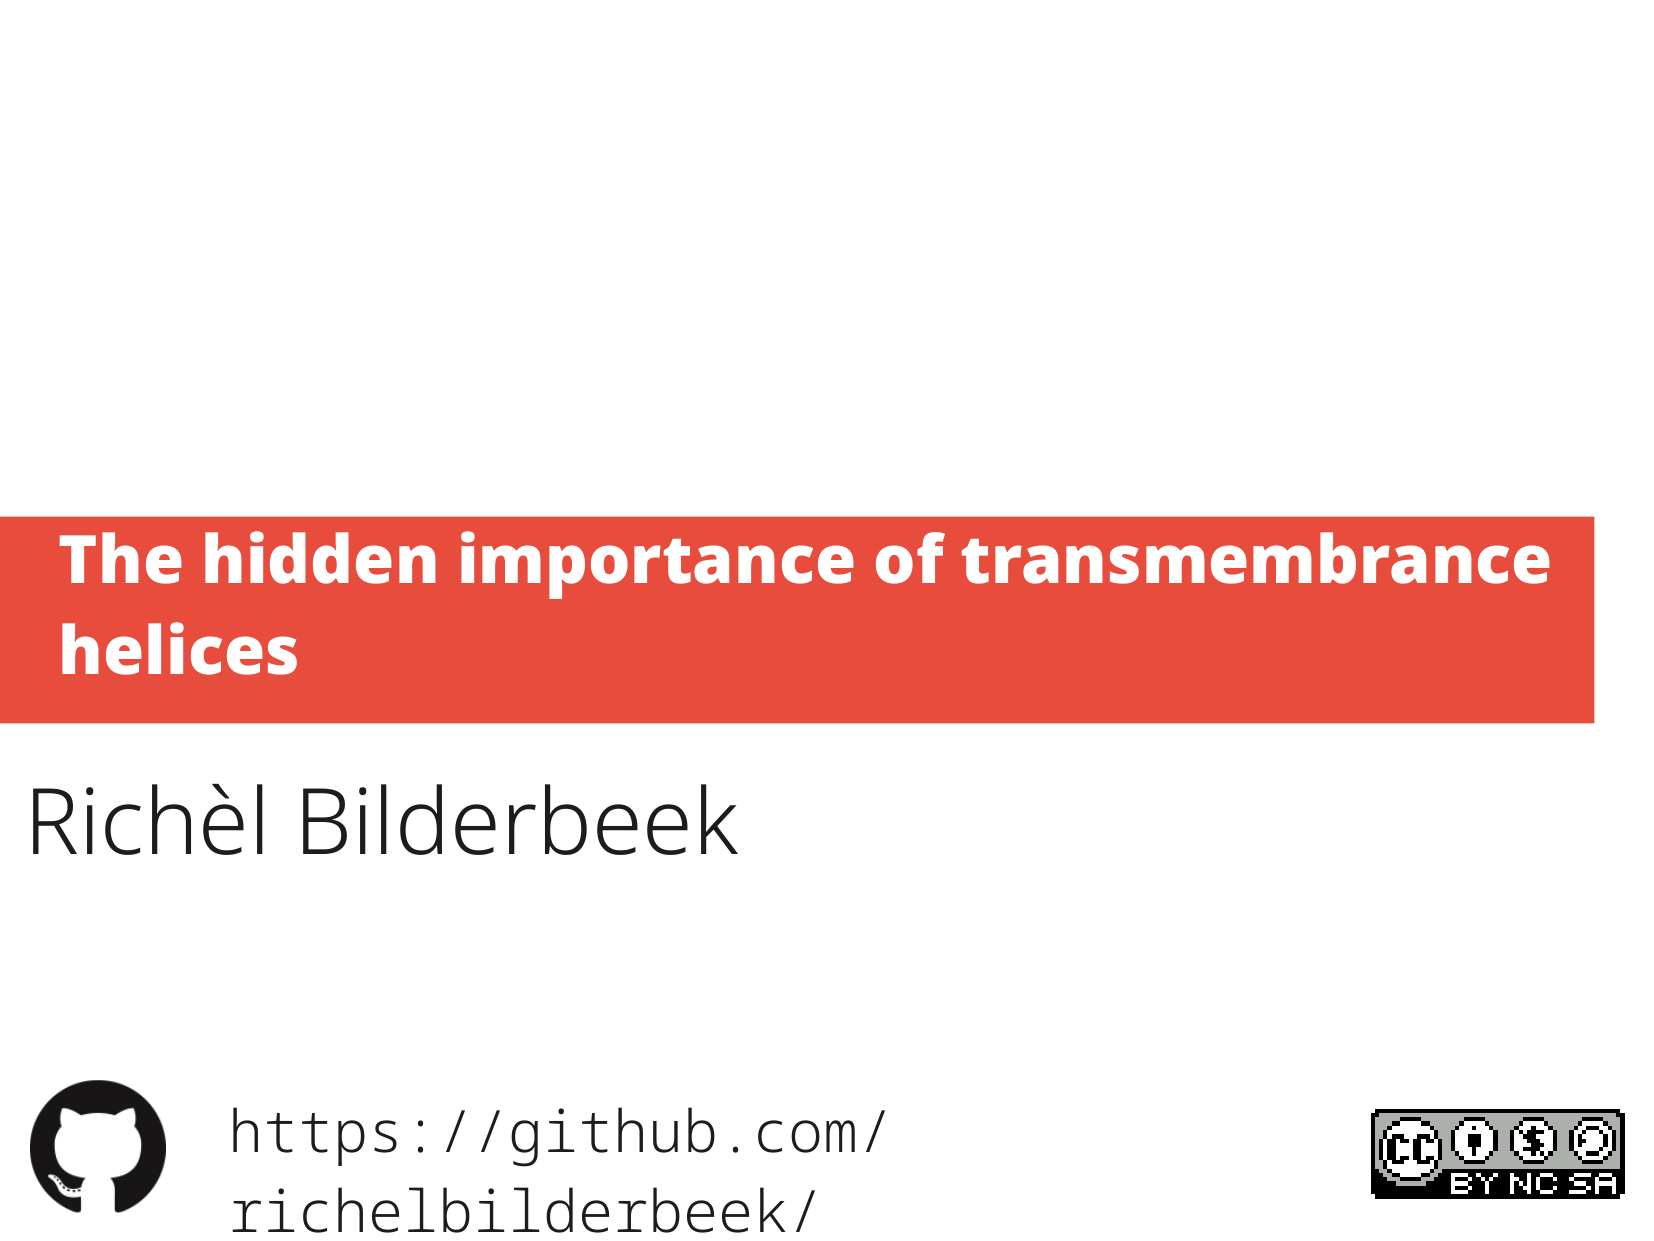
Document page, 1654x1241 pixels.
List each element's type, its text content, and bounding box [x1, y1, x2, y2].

subtitle https://github.com/richelbilderbeek/ cellbio_presentation_20210201 [228, 1090, 1314, 1226]
title The hidden importance of transmembrance helices [59, 546, 1595, 694]
picture [30, 1079, 166, 1216]
text_box Richèl Bilderbeek [24, 756, 841, 871]
picture [1371, 1109, 1625, 1199]
